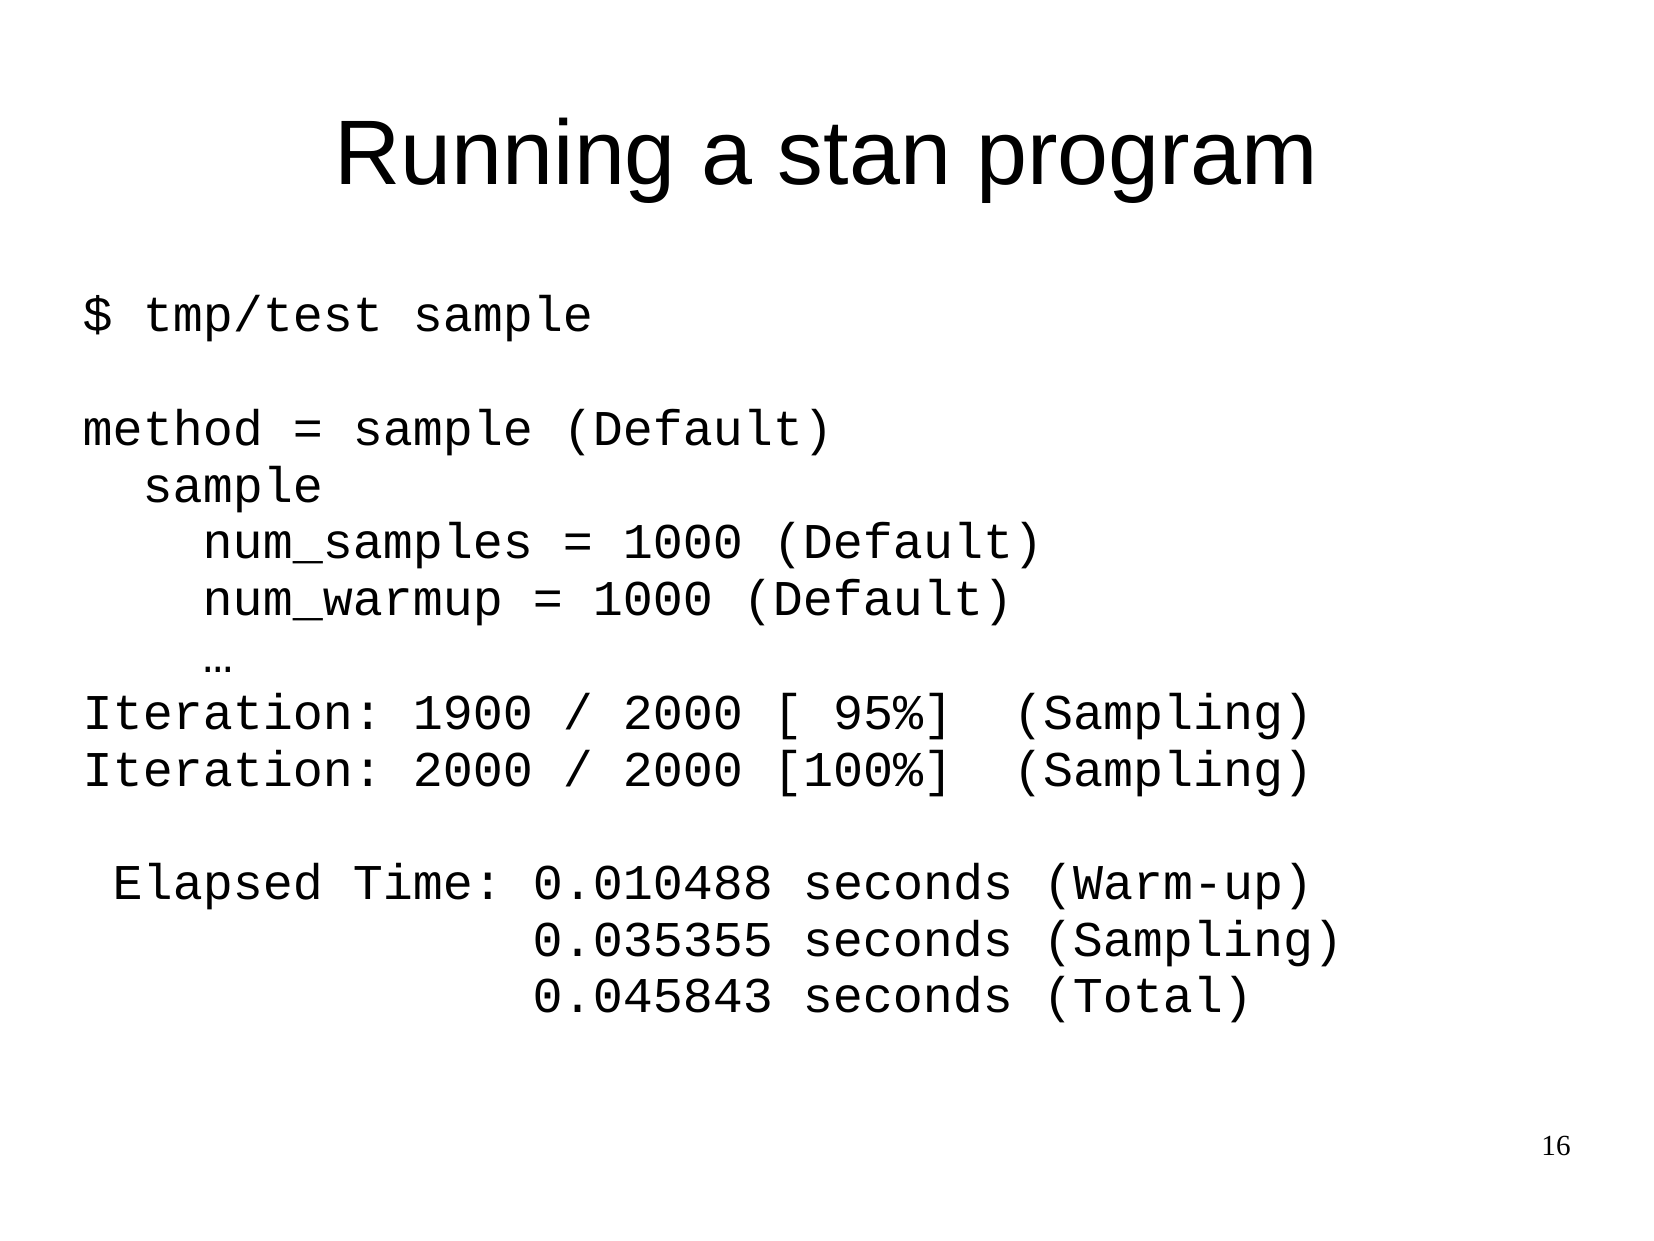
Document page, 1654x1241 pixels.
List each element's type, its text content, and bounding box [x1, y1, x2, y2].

list $ tmp/test sample method = sample (Default) sample num_samples = 1000 (Default) num_warmup = 1000 (Default) … Iteration: 1900 / 2000 [ 95%] (Sampling) Iteration: 2000 / 2000 [100%] (Sampling) Elapsed Time: 0.010488 seconds (Warm-up) 0.035355 seconds (Sampling) 0.045843 seconds (Total) [82, 290, 1571, 1109]
title Running a stan program [82, 49, 1571, 257]
